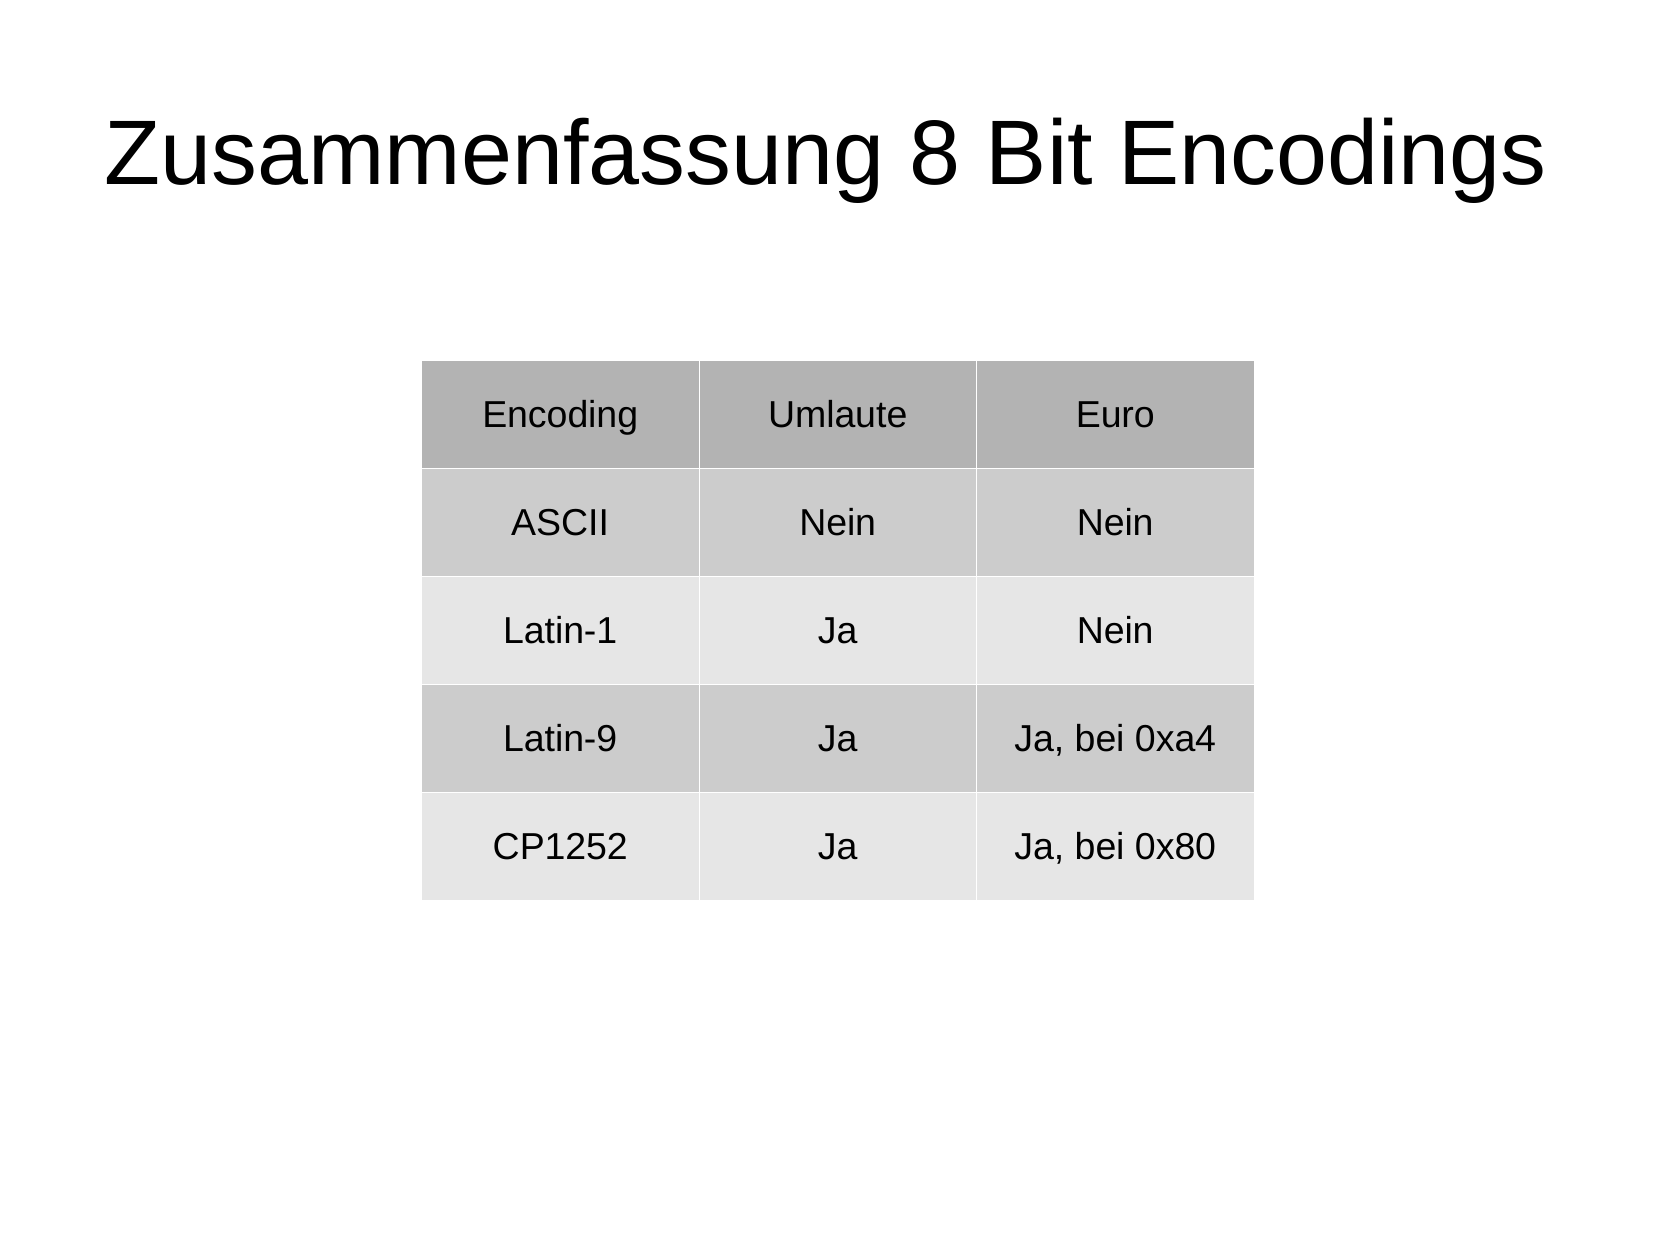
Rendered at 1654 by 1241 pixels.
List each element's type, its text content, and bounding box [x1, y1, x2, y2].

table_cell CP1252 [422, 793, 699, 900]
table_cell Ja [700, 577, 976, 684]
table_header Encoding [422, 361, 699, 468]
table_cell Latin-1 [422, 577, 699, 684]
table_cell Ja, bei 0xa4 [977, 685, 1254, 792]
table_cell Nein [977, 577, 1254, 684]
title Zusammenfassung 8 Bit Encodings [82, 49, 1571, 257]
table_header Euro [977, 361, 1254, 468]
table_cell ASCII [422, 469, 699, 576]
table_cell Ja, bei 0x80 [977, 793, 1254, 900]
table_cell Ja [700, 793, 976, 900]
table_cell Latin-9 [422, 685, 699, 792]
table_cell Nein [700, 469, 976, 576]
table_header Umlaute [700, 361, 976, 468]
table_cell Nein [977, 469, 1254, 576]
table_cell Ja [700, 685, 976, 792]
